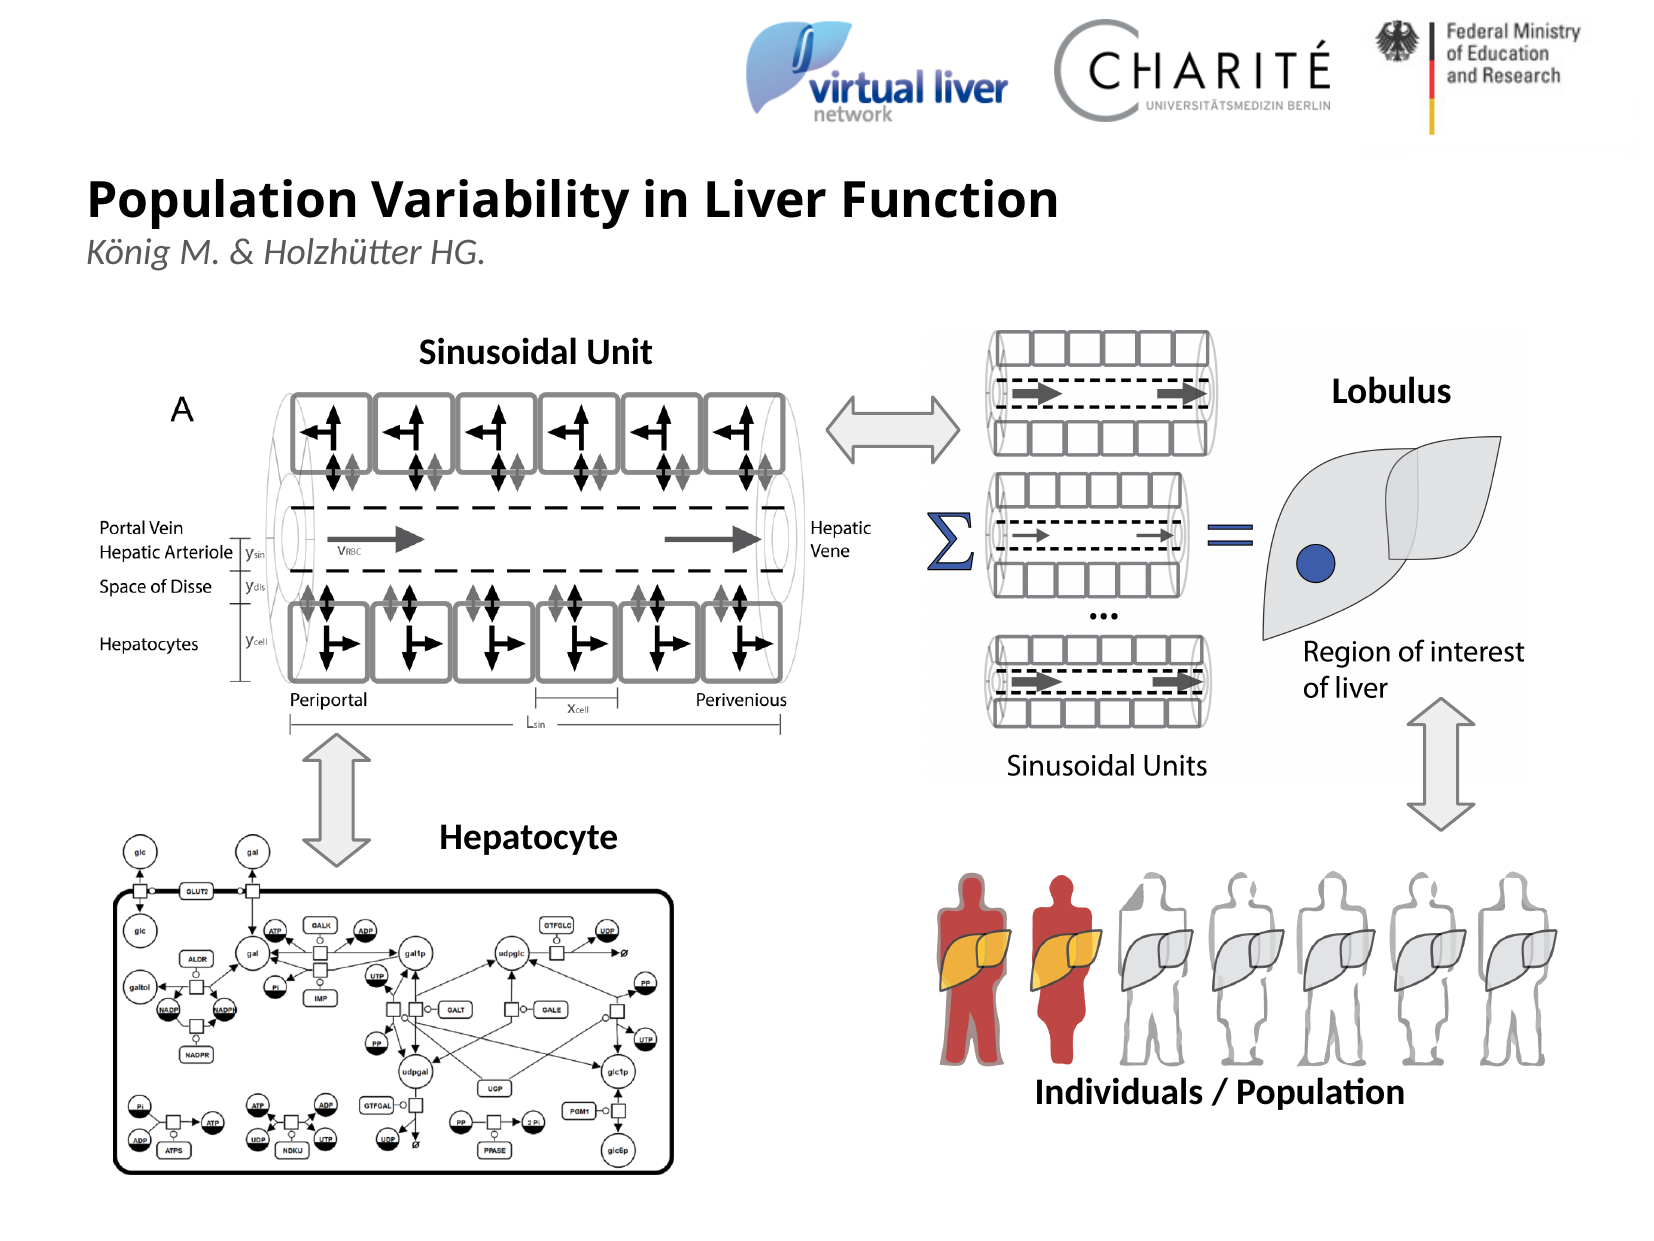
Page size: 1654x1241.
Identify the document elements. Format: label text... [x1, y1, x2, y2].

text_box Individuals / Population [1019, 1059, 1421, 1120]
picture [925, 330, 1525, 783]
picture [1354, 16, 1634, 155]
text_box Hepatocyte [424, 804, 634, 865]
text_box [1407, 698, 1475, 831]
picture [744, 19, 1027, 126]
text_box Sinusoidal Unit [404, 319, 669, 380]
text_box [826, 396, 960, 464]
picture [113, 834, 674, 1175]
text_box Lobulus [1317, 359, 1467, 419]
picture [936, 871, 1558, 1067]
picture [1054, 19, 1330, 122]
picture [99, 391, 871, 756]
title Population Variability in Liver Function König M. & Holzhütter HG. [71, 87, 1505, 353]
text_box [303, 734, 370, 867]
